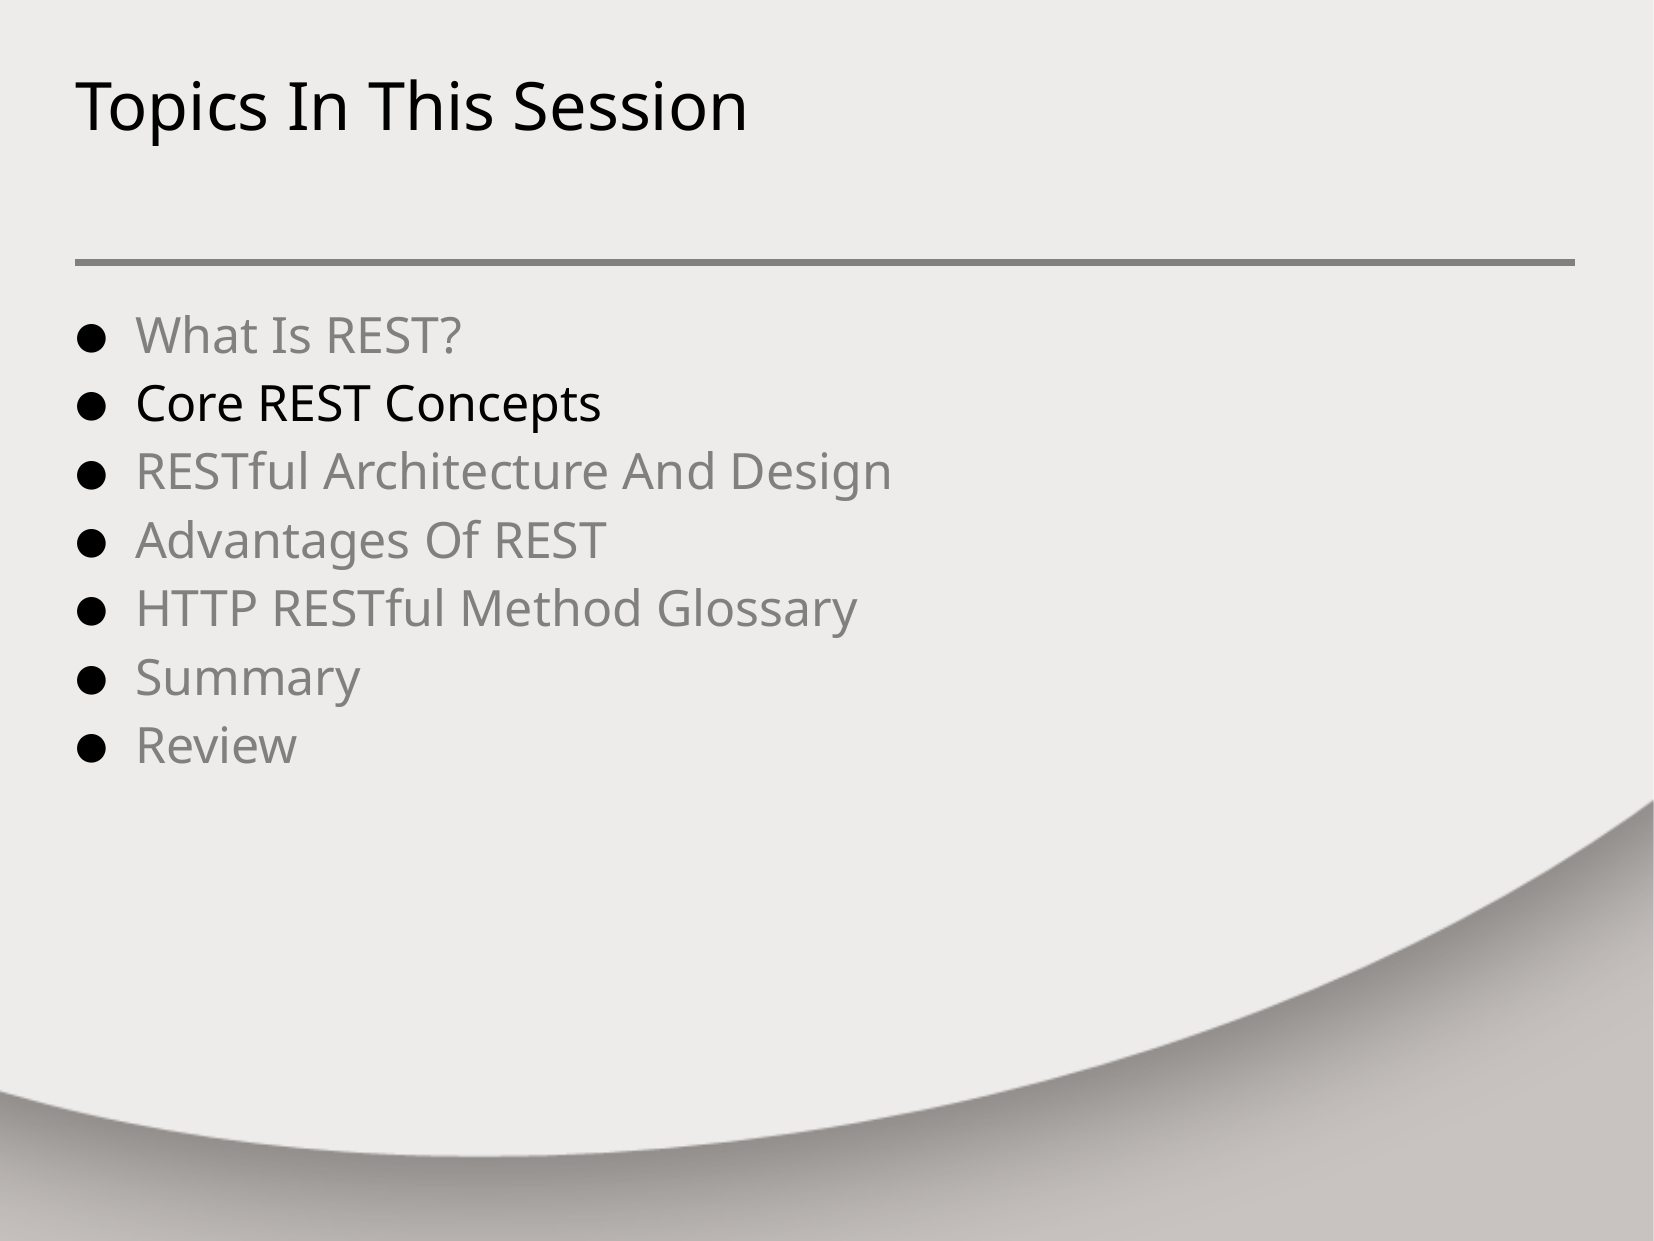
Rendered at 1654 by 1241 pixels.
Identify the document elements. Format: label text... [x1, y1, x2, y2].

picture [0, 0, 1654, 1241]
title Topics In This Session [75, 75, 1576, 226]
list What Is REST? Core REST Concepts RESTful Architecture And Design Advantages Of REST HTTP RESTful Method Glossary Summary Review [75, 300, 1576, 1163]
